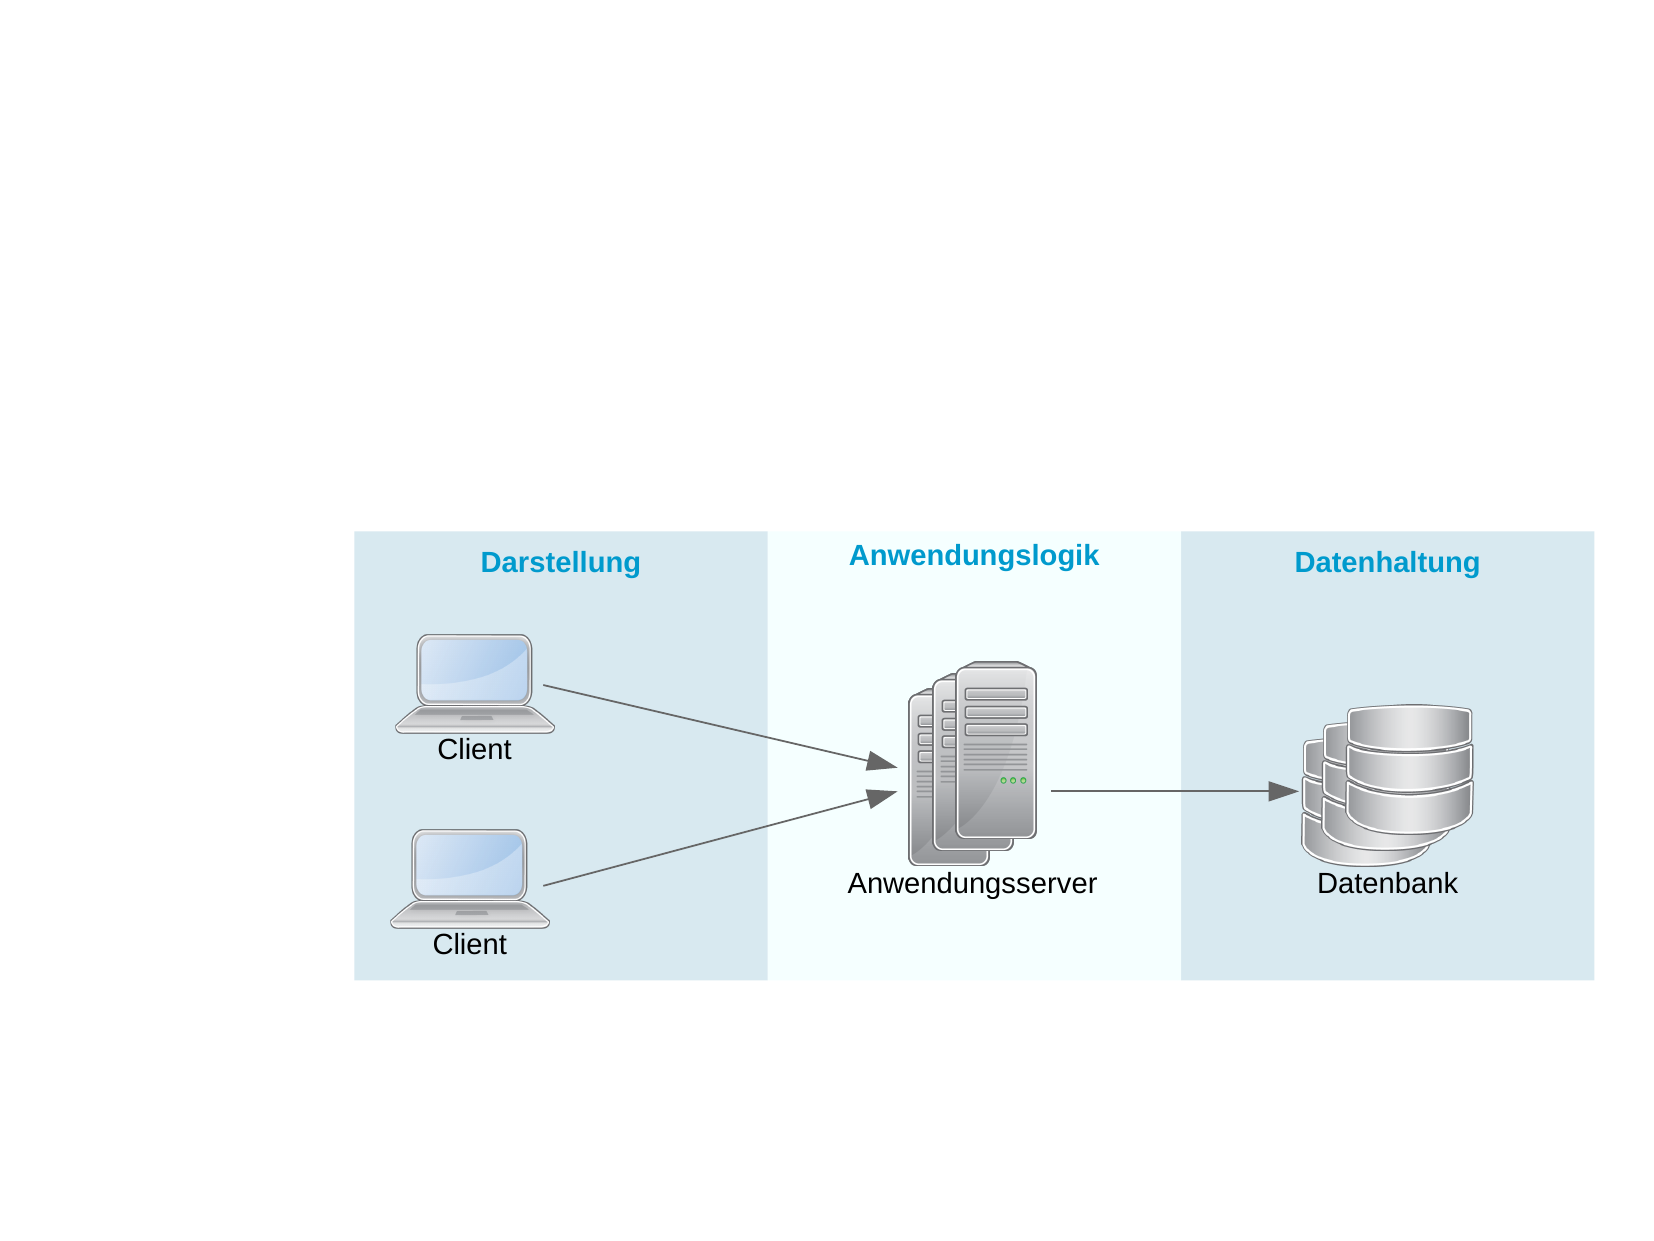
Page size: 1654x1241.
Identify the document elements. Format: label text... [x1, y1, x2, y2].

text_box Client [417, 920, 523, 969]
picture [383, 822, 557, 936]
picture [388, 627, 562, 741]
text_box [1182, 531, 1595, 538]
text_box Anwendungslogik [767, 531, 1182, 580]
text_box [354, 531, 767, 538]
text_box Anwendungsserver [832, 859, 1113, 908]
text_box [354, 580, 1595, 981]
picture [908, 661, 1037, 866]
text_box Client [422, 726, 528, 774]
text_box Datenbank [1302, 859, 1474, 908]
text_box Datenhaltung [1181, 538, 1595, 587]
text_box Darstellung [354, 538, 768, 587]
picture [1301, 704, 1474, 867]
